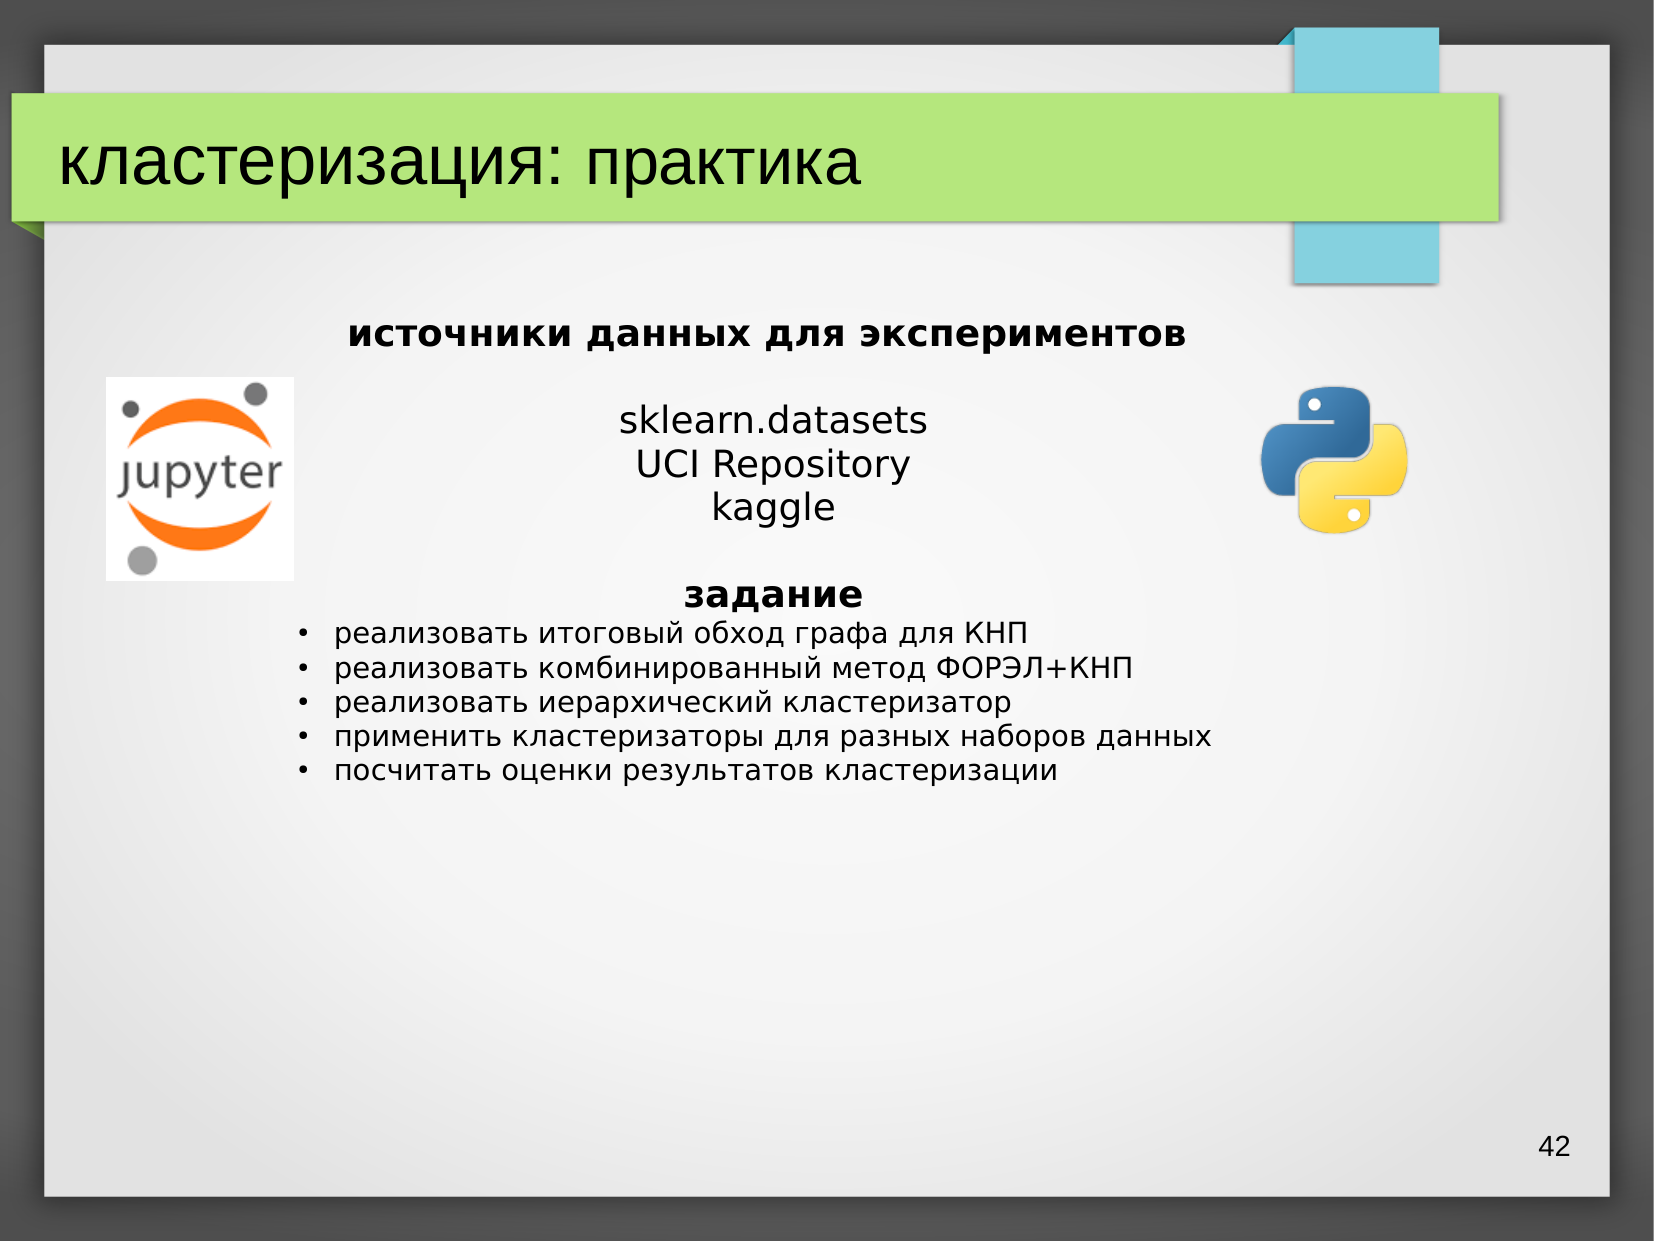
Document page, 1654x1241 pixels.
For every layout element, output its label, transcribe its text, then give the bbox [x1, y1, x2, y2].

title кластеризация: практика [59, 108, 1288, 212]
picture [0, 0, 1654, 1241]
text_box источники данных для экспериментов sklearn.datasets UCI Repository kaggle задание реализовать итоговый обход графа для КНП реализовать комбинированный метод ФОРЭЛ+КНП реализовать иерархический кластеризатор применить кластеризаторы для разных наборов данных посчитать оценки результатов кластеризации [283, 304, 1264, 1016]
